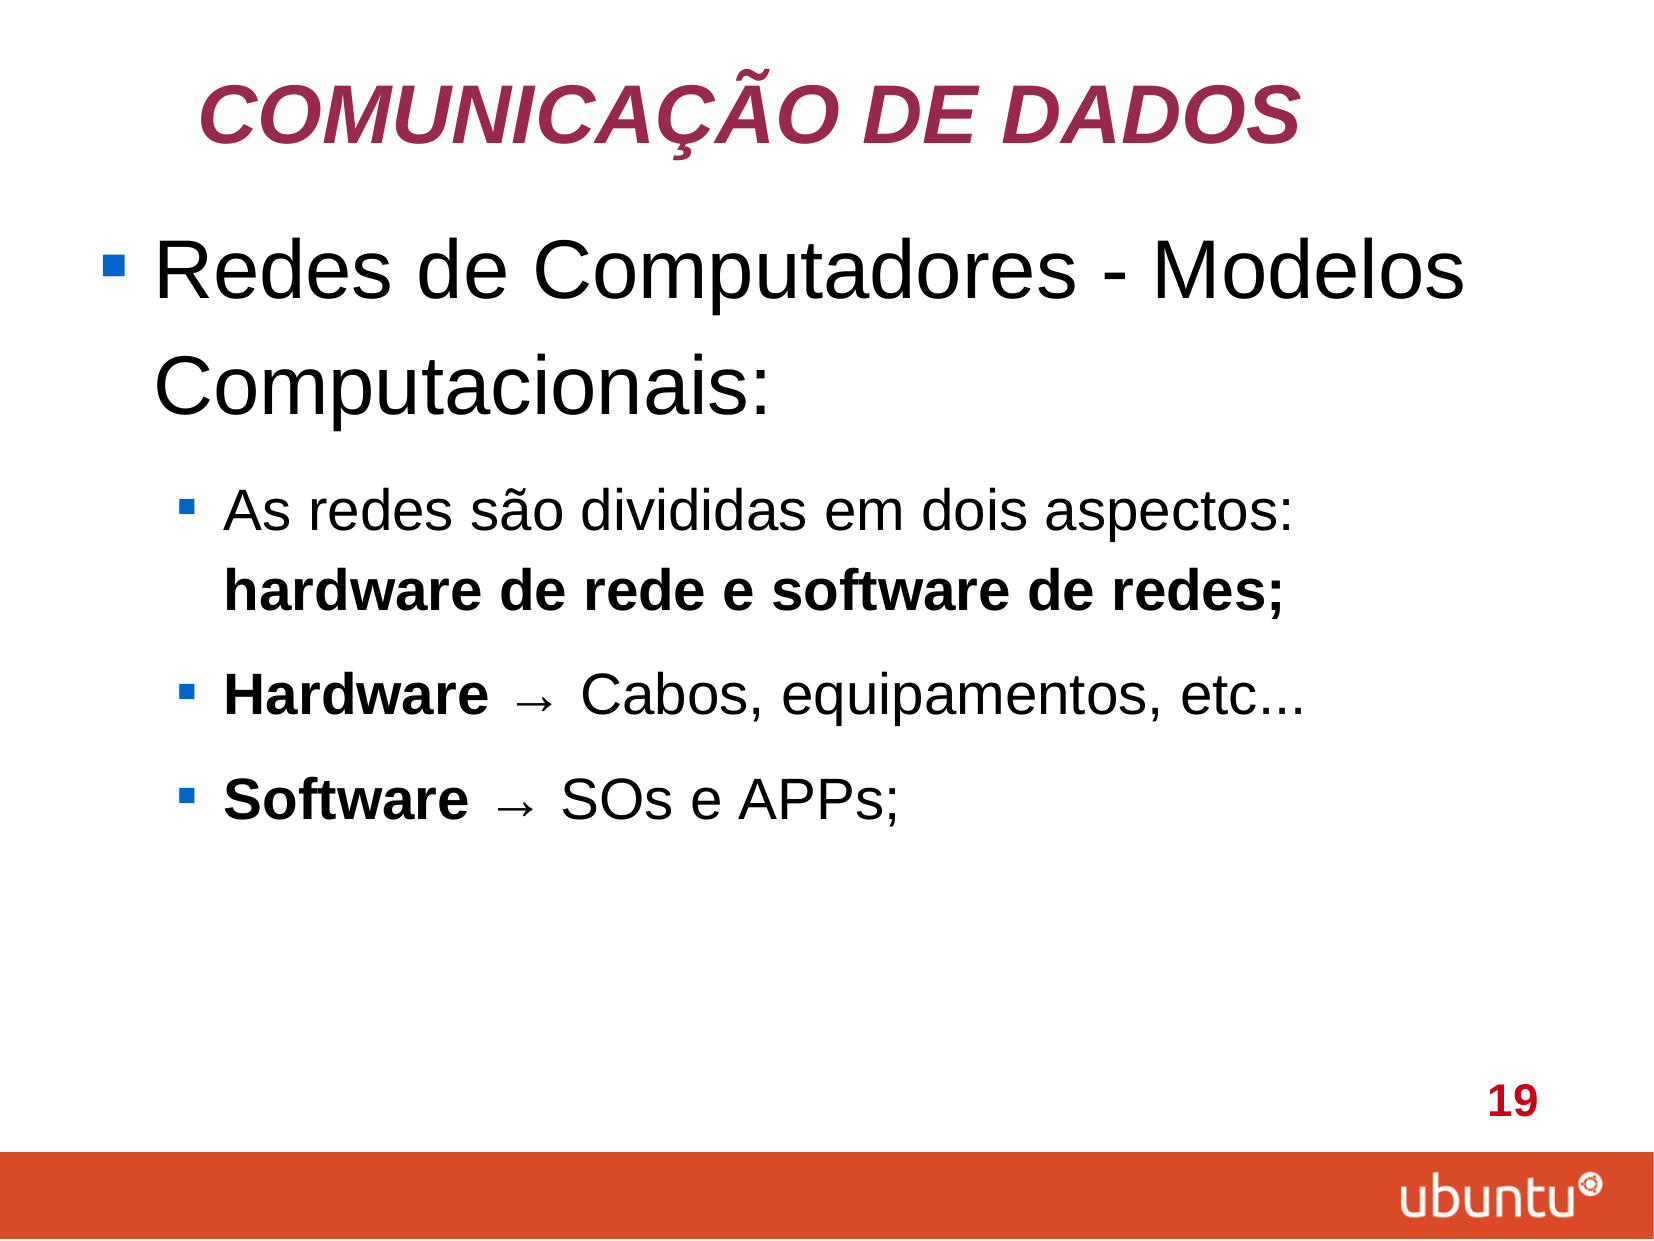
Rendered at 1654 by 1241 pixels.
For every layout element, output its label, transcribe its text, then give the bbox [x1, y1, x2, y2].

text_box <number> [1473, 1063, 1654, 1134]
list Redes de Computadores - Modelos Computacionais: As redes são divididas em dois aspectos: hardware de rede e software de redes; Hardware → Cabos, equipamentos, etc... Software → SOs e APPs; [82, 201, 1571, 1039]
title COMUNICAÇÃO DE DADOS [5, 7, 1495, 200]
picture [0, 1152, 1654, 1239]
